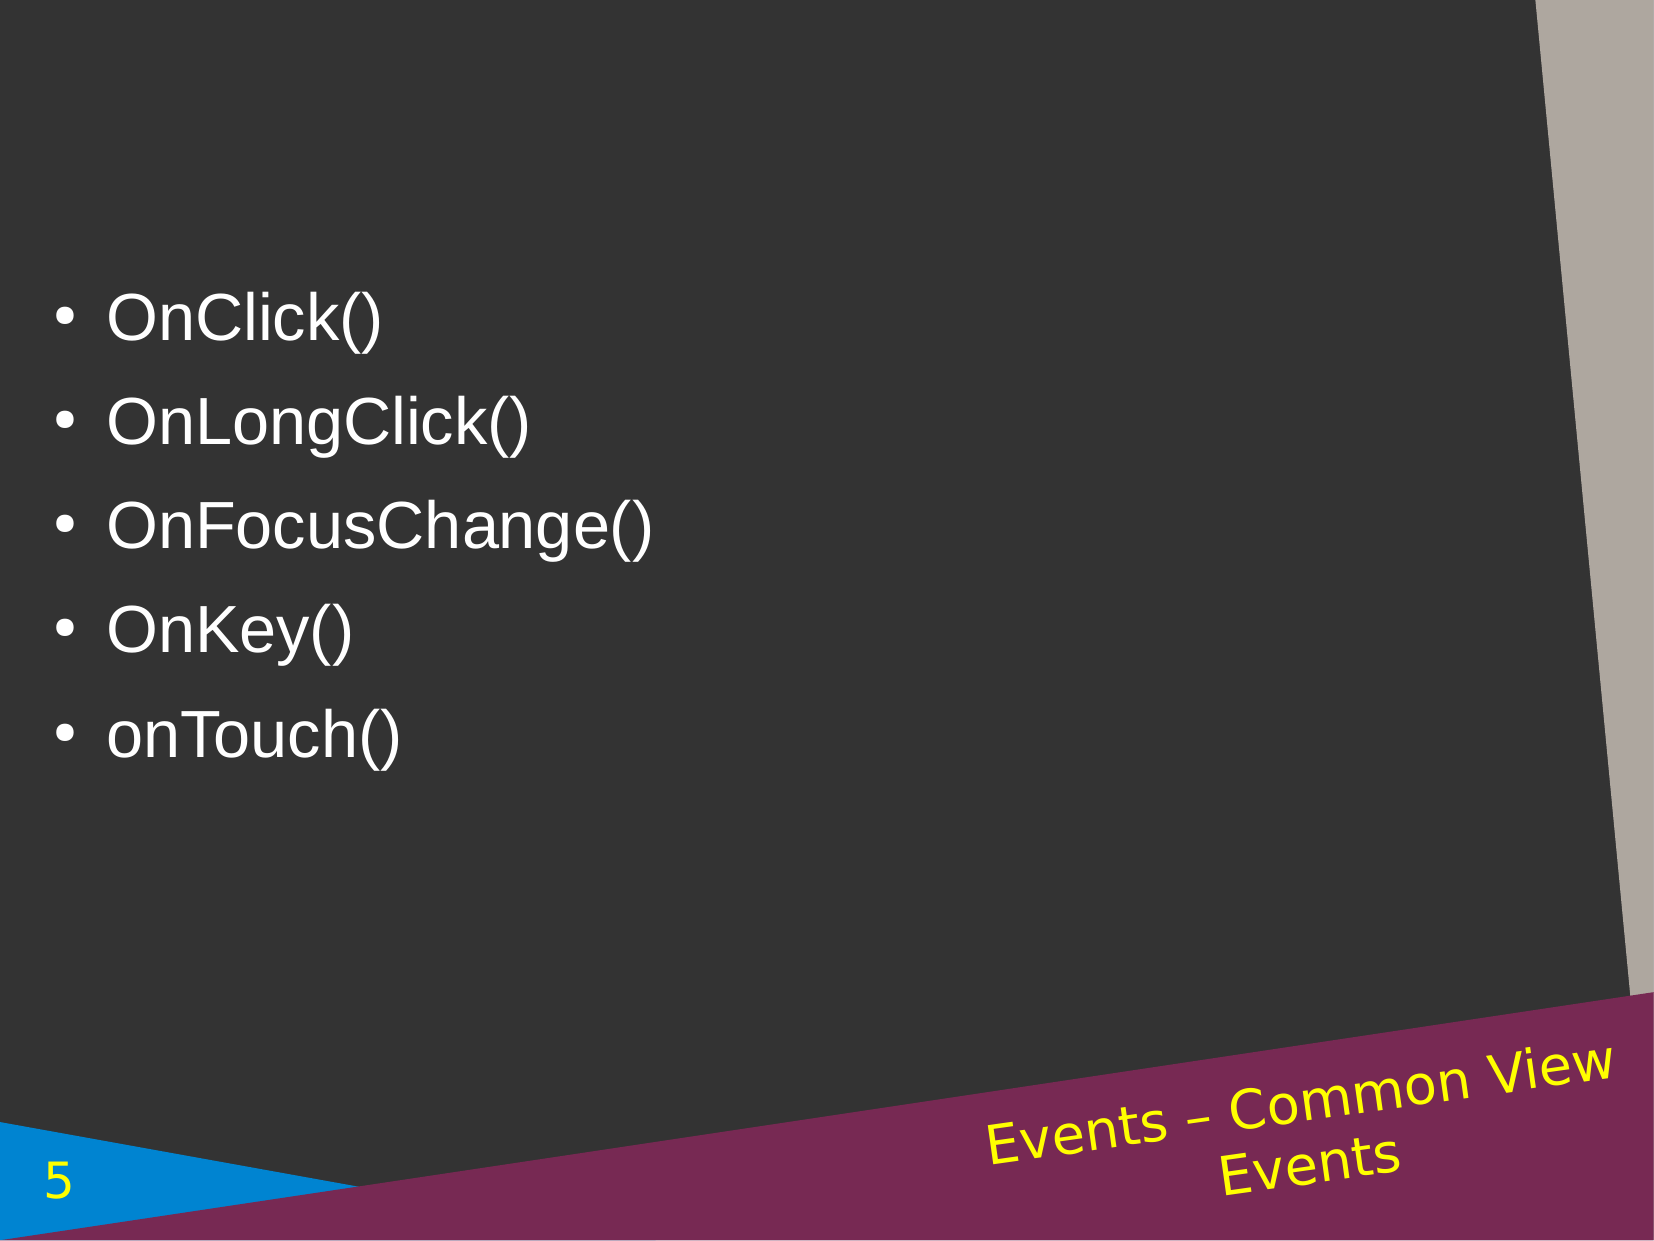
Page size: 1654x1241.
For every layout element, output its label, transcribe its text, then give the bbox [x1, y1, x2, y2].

title Events – Common View Events [956, 995, 1654, 1241]
list OnClick() OnLongClick() OnFocusChange() OnKey() onTouch() [35, 59, 1524, 993]
